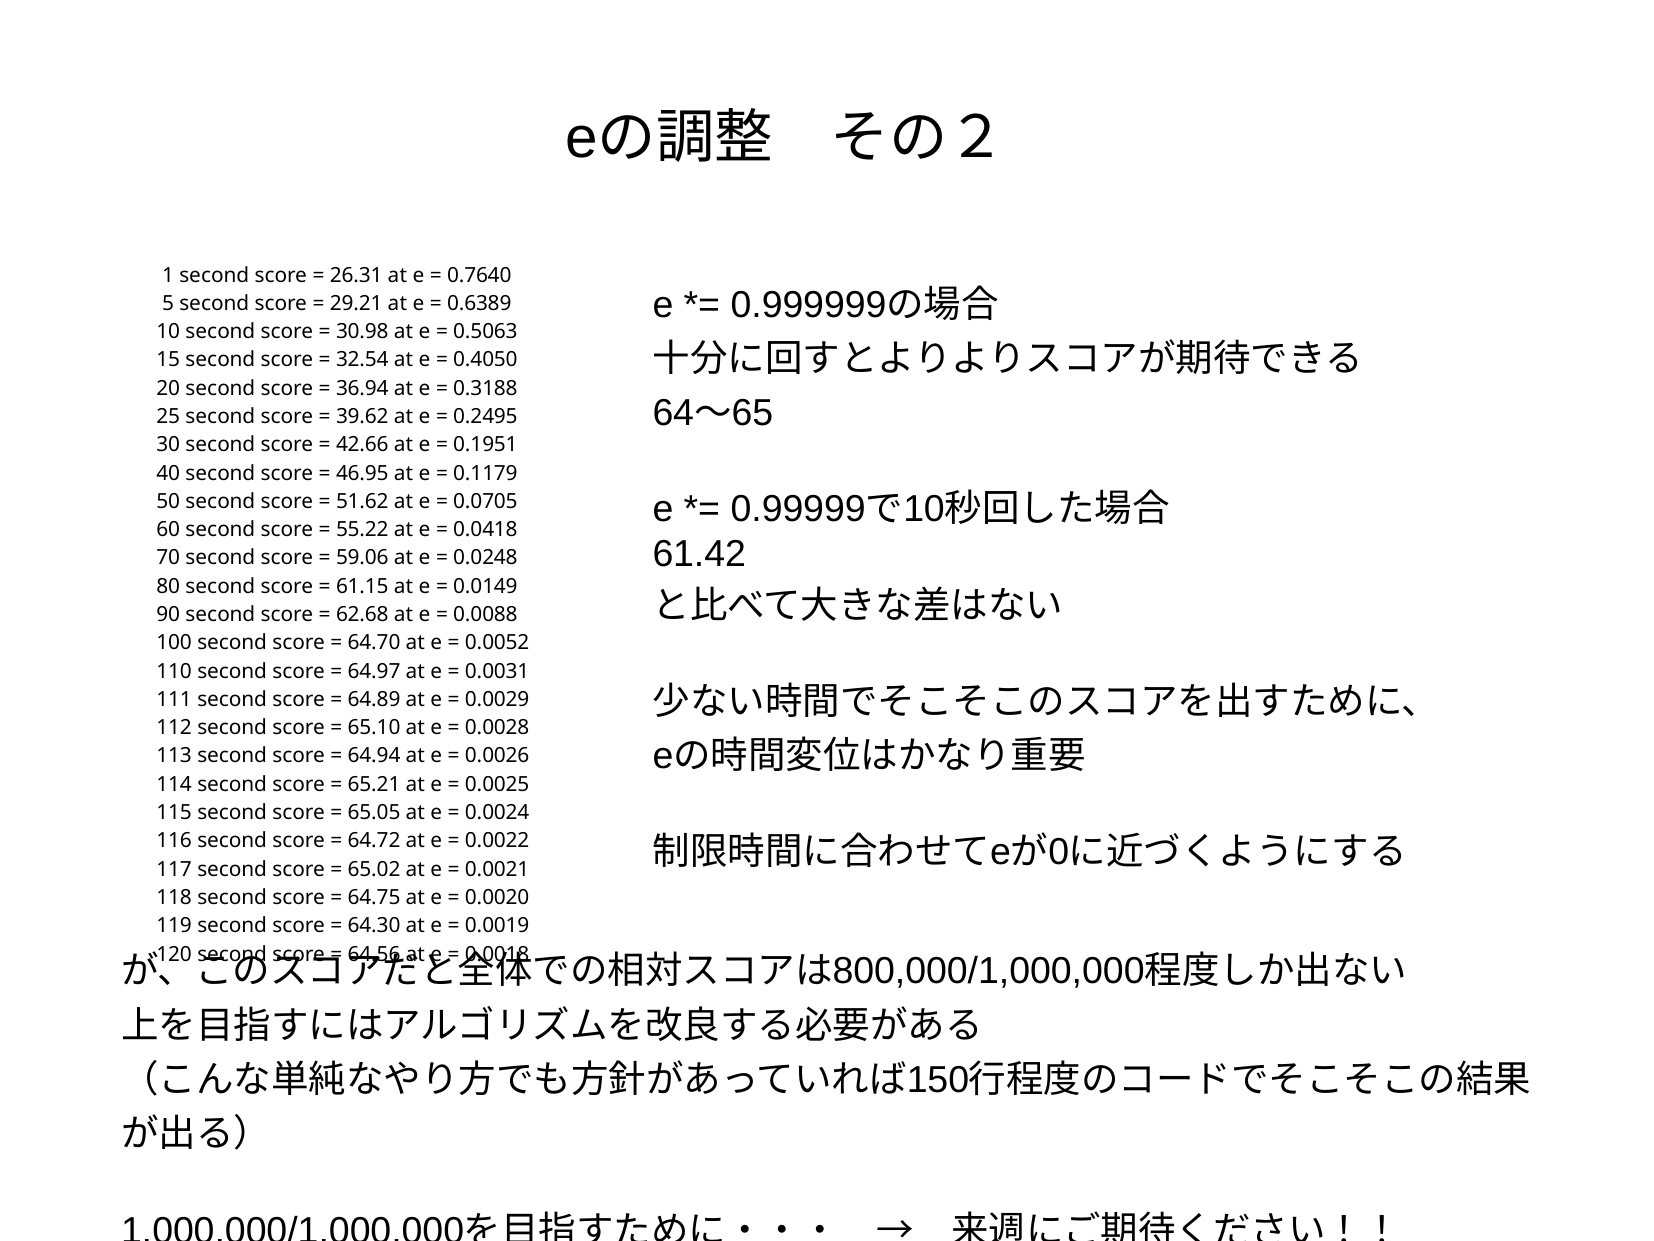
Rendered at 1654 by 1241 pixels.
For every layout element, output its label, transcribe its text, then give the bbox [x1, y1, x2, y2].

text_box 1 second score = 26.31 at e = 0.7640 5 second score = 29.21 at e = 0.6389 10 second score = 30.98 at e = 0.5063 15 second score = 32.54 at e = 0.4050 20 second score = 36.94 at e = 0.3188 25 second score = 39.62 at e = 0.2495 30 second score = 42.66 at e = 0.1951 40 second score = 46.95 at e = 0.1179 50 second score = 51.62 at e = 0.0705 60 second score = 55.22 at e = 0.0418 70 second score = 59.06 at e = 0.0248 80 second score = 61.15 at e = 0.0149 90 second score = 62.68 at e = 0.0088 100 second score = 64.70 at e = 0.0052 110 second score = 64.97 at e = 0.0031 111 second score = 64.89 at e = 0.0029 112 second score = 65.10 at e = 0.0028 113 second score = 64.94 at e = 0.0026 114 second score = 65.21 at e = 0.0025 115 second score = 65.05 at e = 0.0024 116 second score = 64.72 at e = 0.0022 117 second score = 65.02 at e = 0.0021 118 second score = 64.75 at e = 0.0020 119 second score = 64.30 at e = 0.0019 120 second score = 64.56 at e = 0.0018 [141, 252, 603, 875]
text_box eの調整 その２ [354, 82, 1217, 163]
text_box e *= 0.999999の場合 十分に回すとよりよりスコアが期待できる 64～65 e *= 0.99999で10秒回した場合 61.42 と比べて大きな差はない 少ない時間でそこそこのスコアを出すために、 eの時間変位はかなり重要 制限時間に合わせてeが0に近づくようにする [637, 266, 1560, 759]
text_box が、このスコアだと全体での相対スコアは800,000/1,000,000程度しか出ない 上を目指すにはアルゴリズムを改良する必要がある （こんな単純なやり方でも方針があっていれば150行程度のコードでそこそこの結果が出る） 1,000,000/1,000,000を目指すために・・・ → 来週にご期待ください！！ [106, 933, 1571, 1150]
